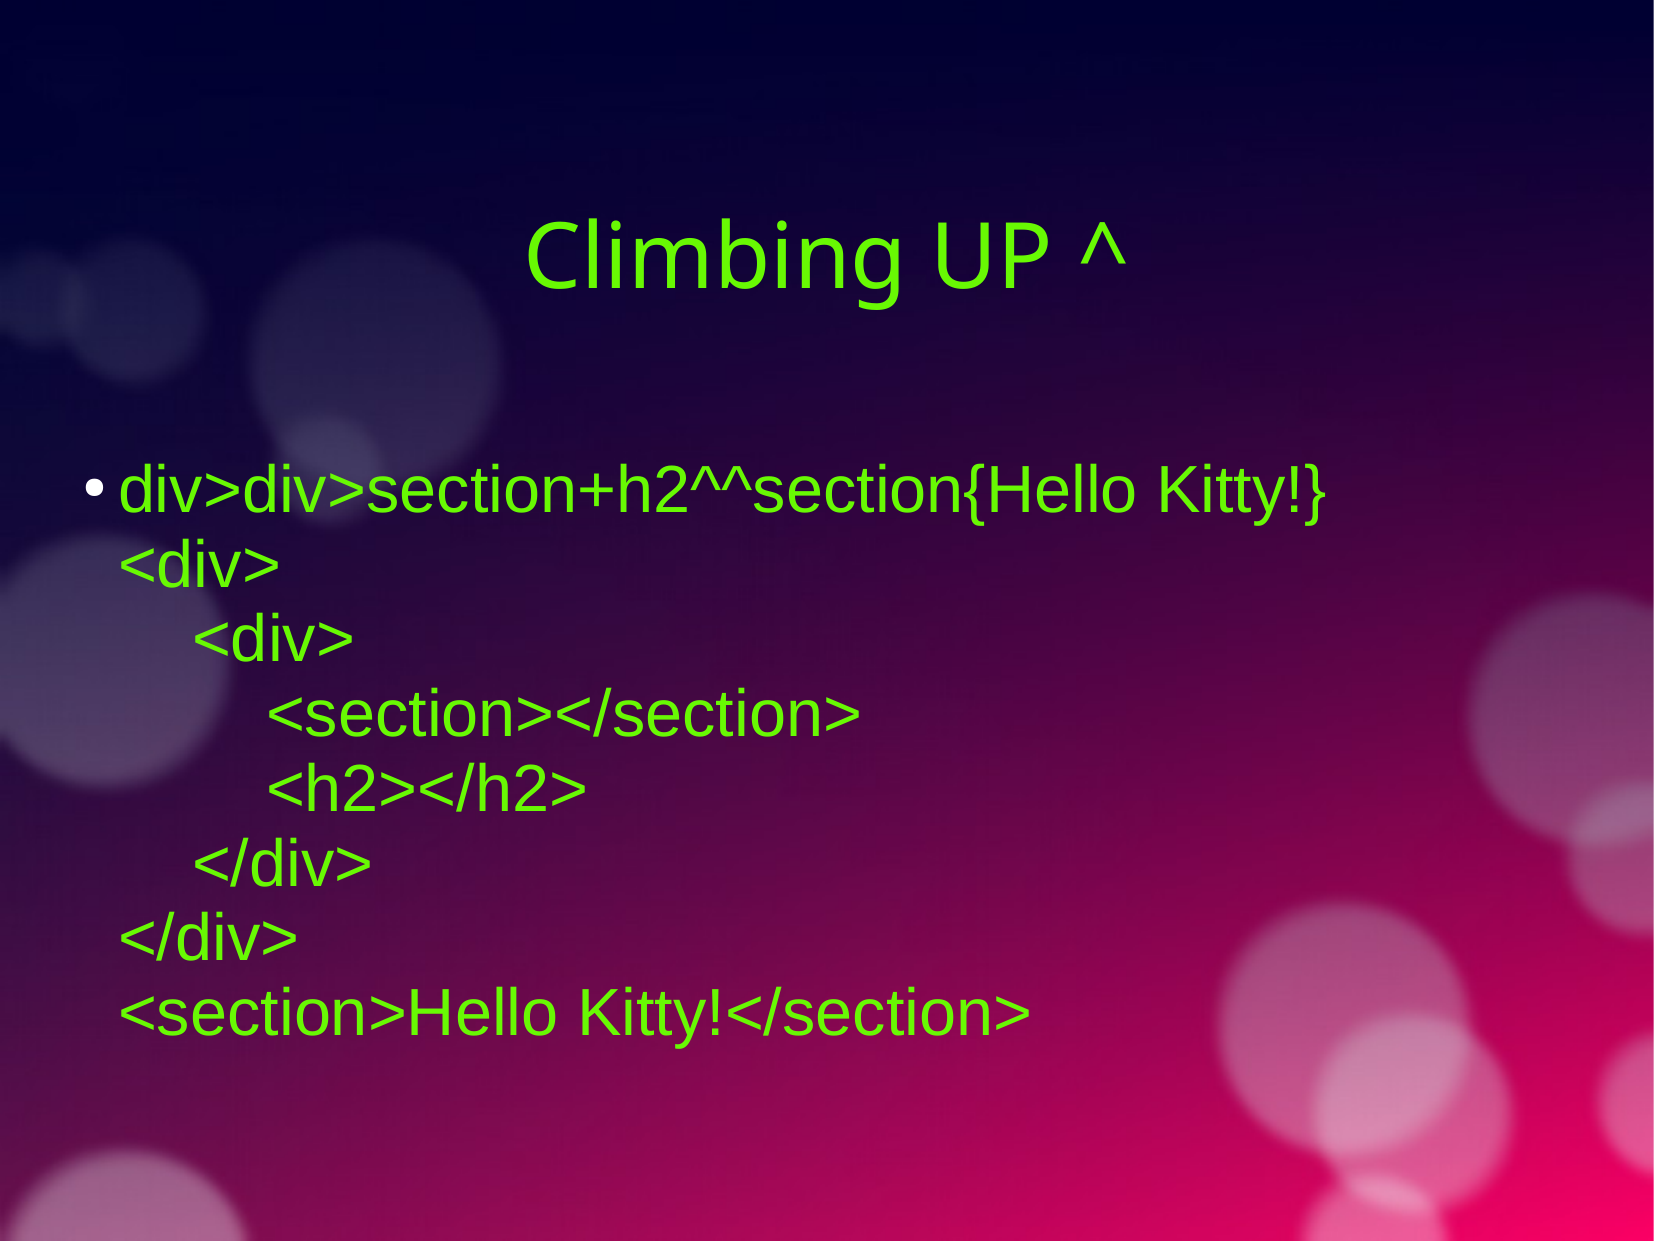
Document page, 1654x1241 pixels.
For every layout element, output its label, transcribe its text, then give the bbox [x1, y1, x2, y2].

title Climbing UP ^ [82, 150, 1571, 358]
subtitle div>div>section+h2^^section{Hello Kitty!} <div> <div> <section></section> <h2></h2> </div> </div> <section>Hello Kitty!</section> [82, 451, 1571, 1125]
picture [0, 0, 1654, 1241]
